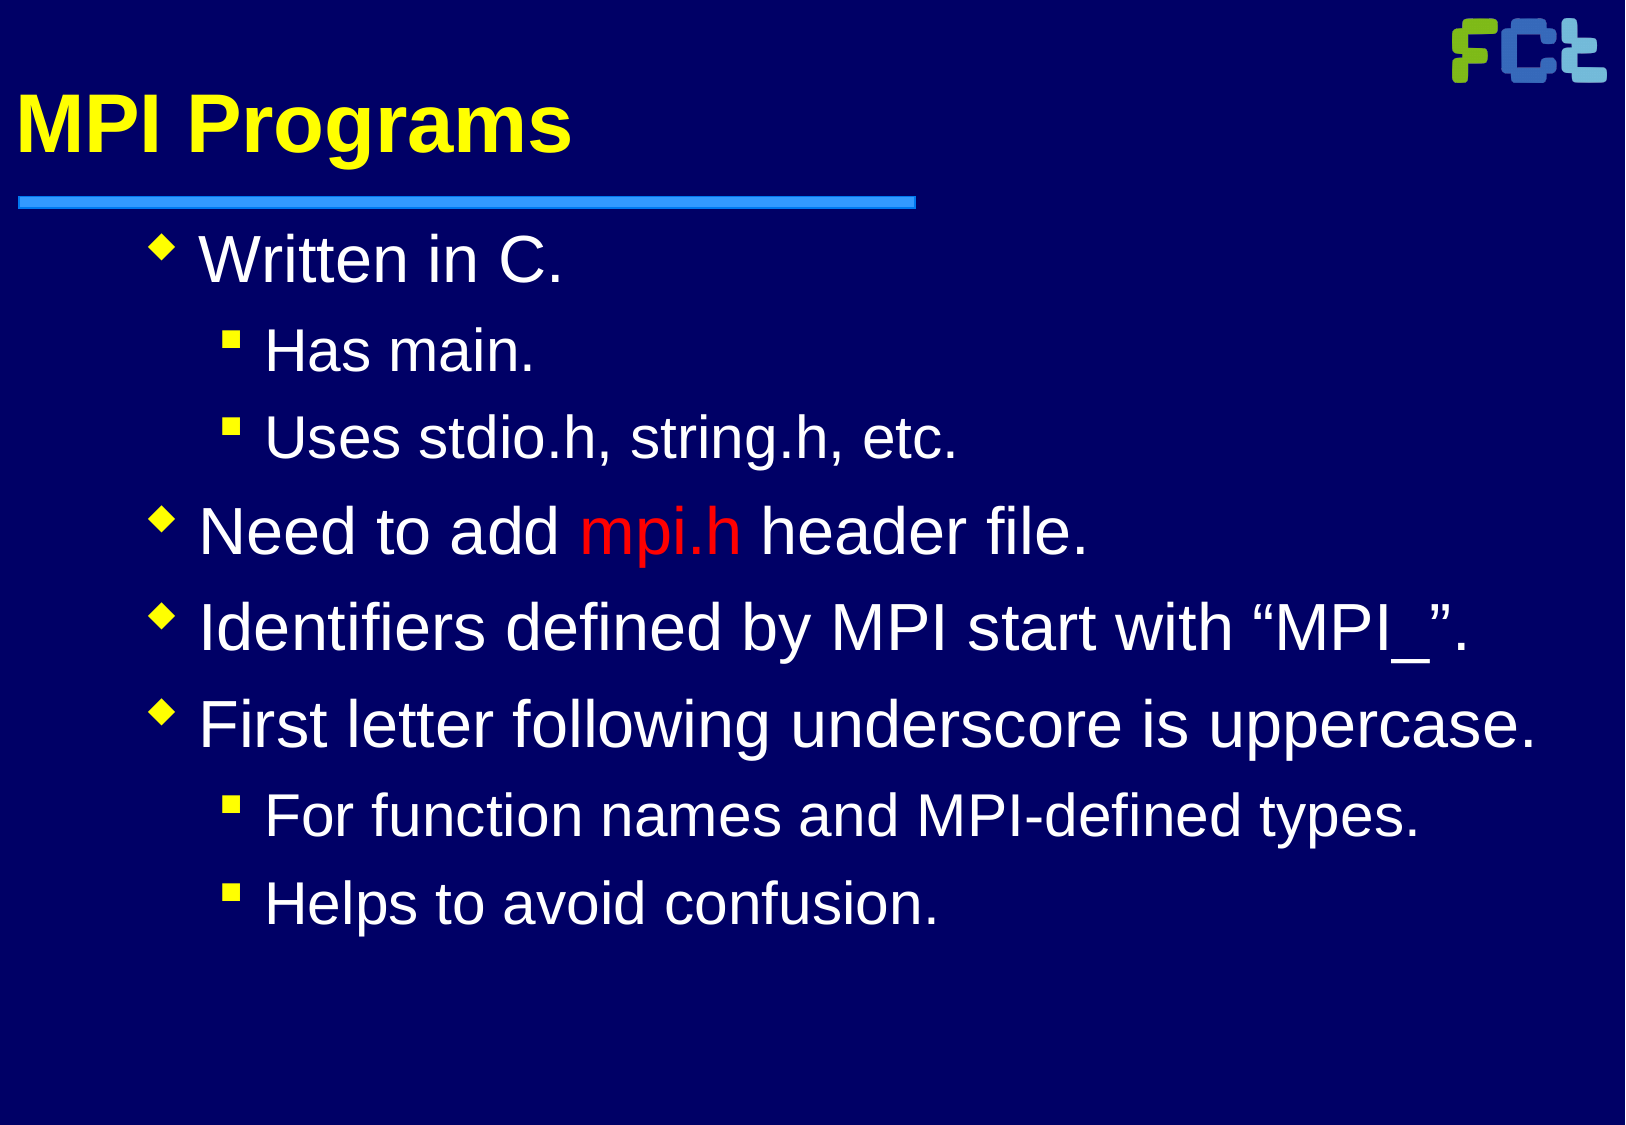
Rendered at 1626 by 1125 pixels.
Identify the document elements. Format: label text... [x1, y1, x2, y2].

picture [1452, 18, 1607, 83]
list Written in C. Has main. Uses stdio.h, string.h, etc. Need to add mpi.h header file. Identifiers defined by MPI start with “MPI_”. First letter following underscore is uppercase. For function names and MPI-defined types. Helps to avoid confusion. [127, 208, 1598, 965]
title MPI Programs [0, 61, 1587, 178]
